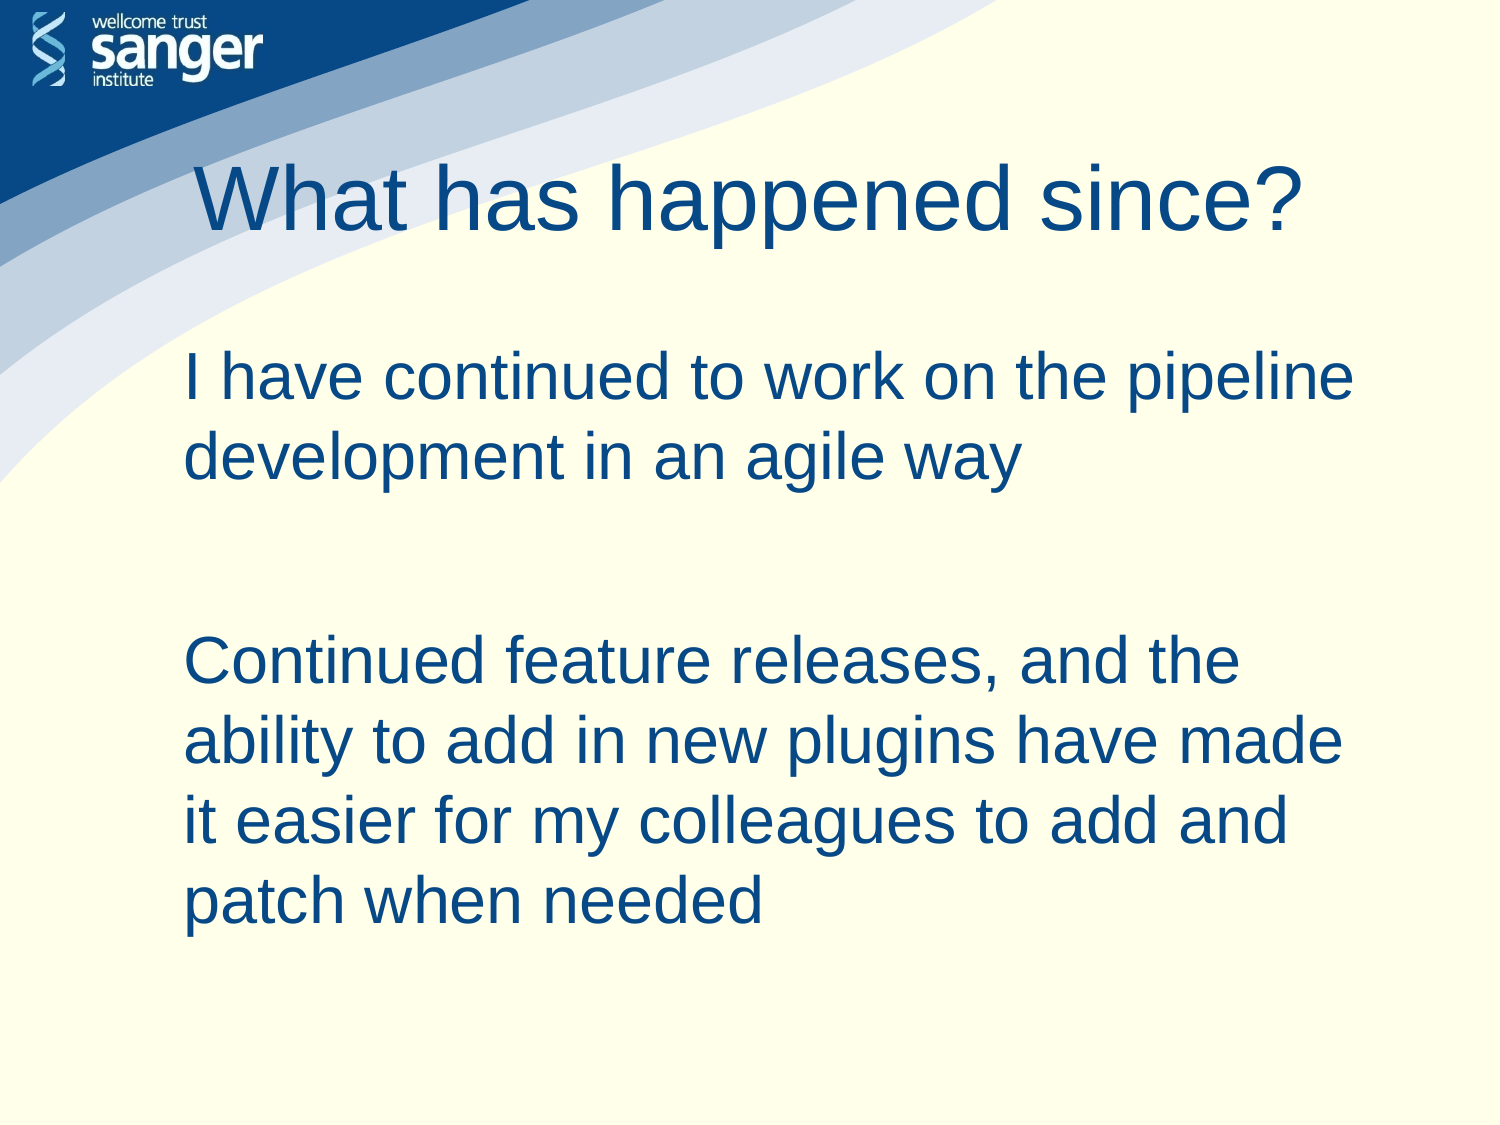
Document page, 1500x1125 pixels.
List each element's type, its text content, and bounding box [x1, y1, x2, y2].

title What has happened since? [112, 75, 1388, 312]
list I have continued to work on the pipeline development in an agile way Continued feature releases, and the ability to add in new plugins have made it easier for my colleagues to add and patch when needed [112, 324, 1388, 1001]
picture [12, 12, 263, 86]
